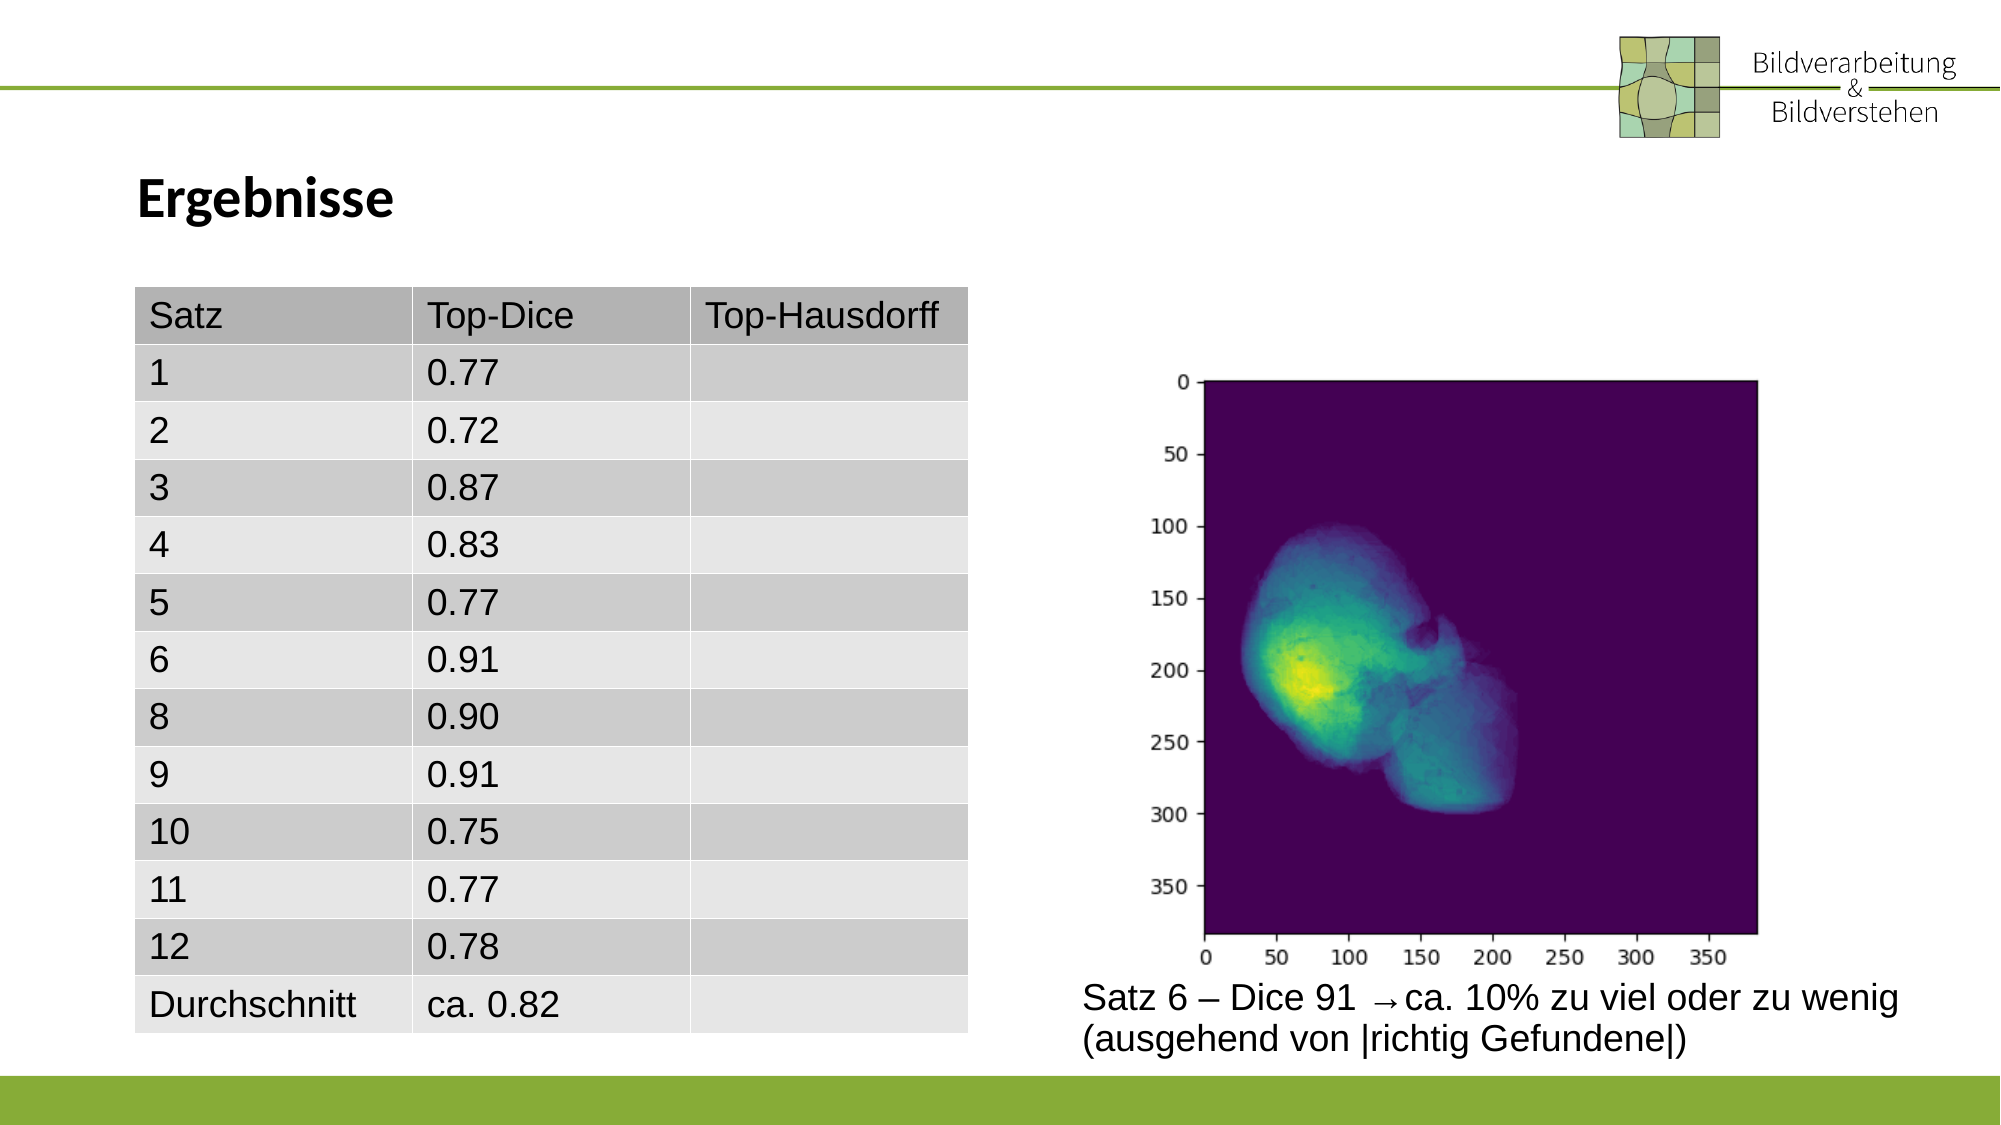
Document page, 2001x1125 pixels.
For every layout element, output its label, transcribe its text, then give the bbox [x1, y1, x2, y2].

table_cell [691, 402, 968, 459]
table_cell [691, 976, 968, 1033]
table_cell 0.91 [413, 632, 690, 688]
table_cell [691, 689, 968, 746]
table_header Top-Dice [413, 287, 690, 344]
table_cell 9 [135, 747, 412, 803]
table_cell 0.77 [413, 574, 690, 631]
table_cell 5 [135, 574, 412, 631]
table_cell Durchschnitt [135, 976, 412, 1033]
table_header Satz [135, 287, 412, 344]
table_cell 2 [135, 402, 412, 459]
table_cell 0.91 [413, 747, 690, 803]
table_cell 6 [135, 632, 412, 688]
picture [988, 295, 1949, 1013]
table_cell [691, 574, 968, 631]
title Ergebnisse [137, 153, 1863, 251]
table_cell 3 [135, 460, 412, 516]
table_cell 0.83 [413, 517, 690, 573]
text_box Satz 6 – Dice 91 →ca. 10% zu viel oder zu wenig (ausgehend von |richtig Gefundene|) [1067, 968, 1926, 1068]
table_cell 0.72 [413, 402, 690, 459]
table_cell 1 [135, 345, 412, 401]
table_cell 0.77 [413, 345, 690, 401]
table_cell 0.78 [413, 919, 690, 975]
picture [1618, 36, 2000, 138]
table_cell [691, 632, 968, 688]
table_cell 0.75 [413, 804, 690, 860]
table_cell [691, 460, 968, 516]
table_header Top-Hausdorff [691, 287, 968, 344]
table_cell 8 [135, 689, 412, 746]
table_cell [691, 747, 968, 803]
table_cell ca. 0.82 [413, 976, 690, 1033]
table_cell 12 [135, 919, 412, 975]
table_cell [691, 861, 968, 918]
table_cell [691, 345, 968, 401]
table_cell [691, 919, 968, 975]
table_cell [691, 517, 968, 573]
table_cell 0.87 [413, 460, 690, 516]
table_cell 11 [135, 861, 412, 918]
table_cell 4 [135, 517, 412, 573]
table_cell 10 [135, 804, 412, 860]
table_cell 0.90 [413, 689, 690, 746]
table_cell [691, 804, 968, 860]
table_cell 0.77 [413, 861, 690, 918]
